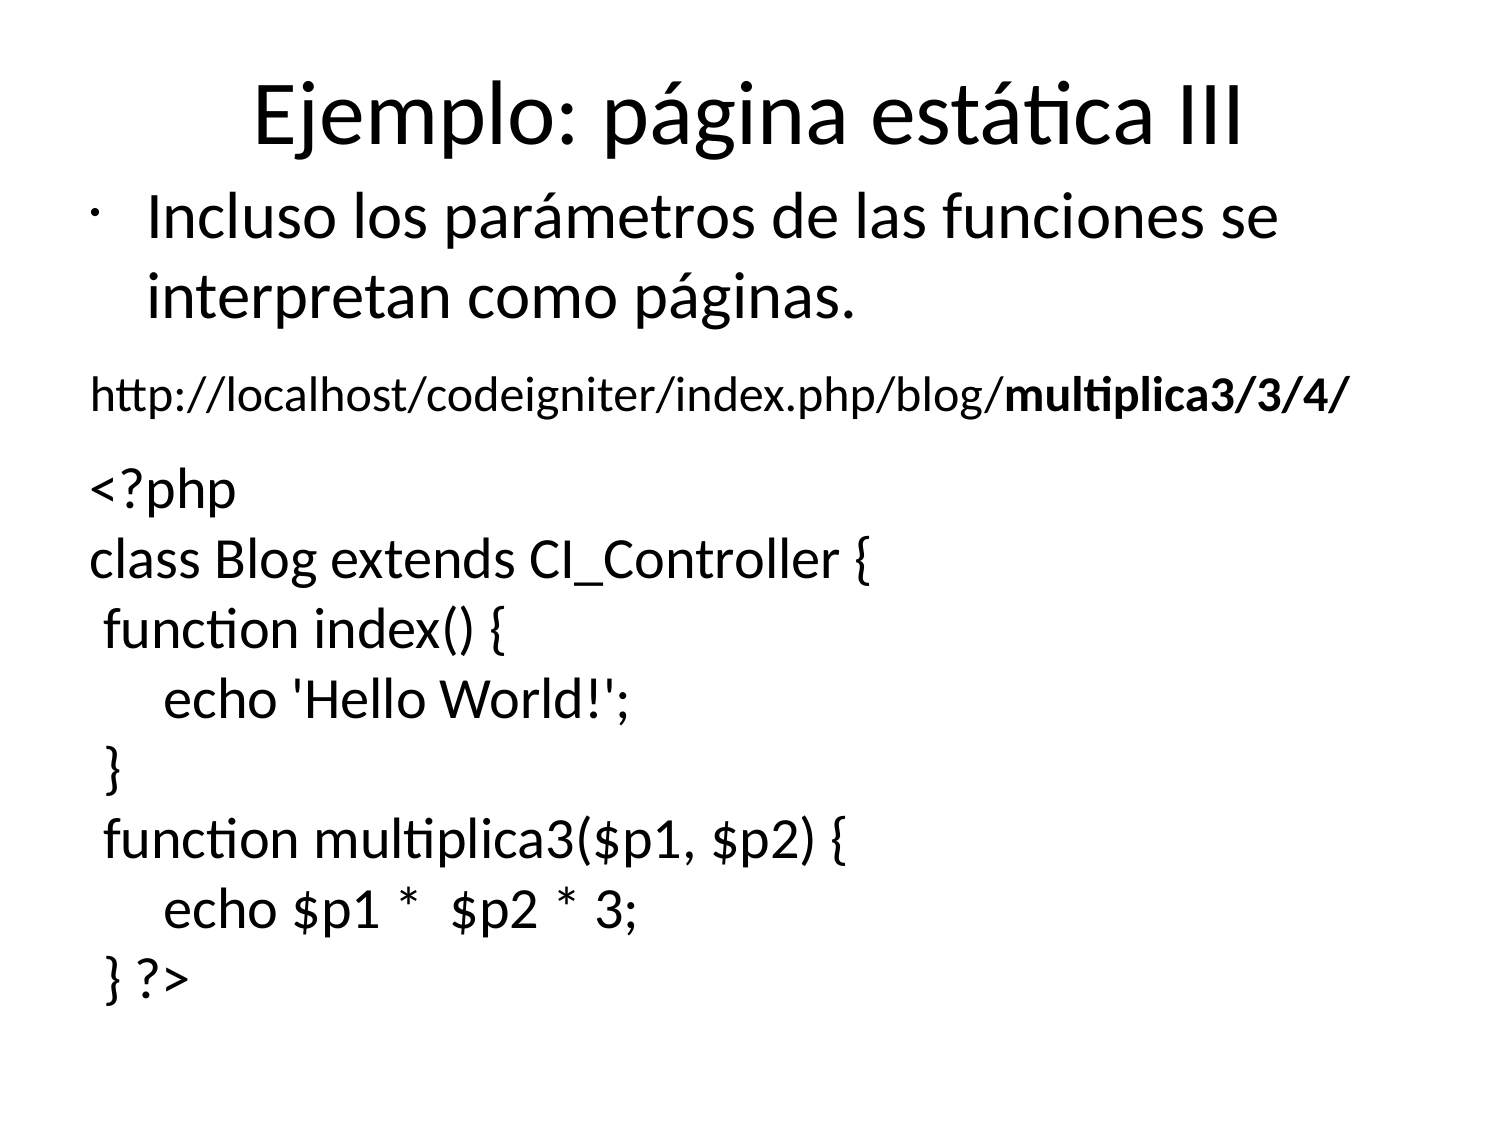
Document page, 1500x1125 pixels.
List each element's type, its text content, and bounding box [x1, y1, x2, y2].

list [113, 993, 1425, 1005]
list [75, 993, 113, 1005]
title Ejemplo: página estática III [75, 45, 1425, 164]
list Incluso los parámetros de las funciones se interpretan como páginas. http://localhost/codeigniter/index.php/blog/multiplica3/3/4/ <?php class Blog extends CI_Controller { function index() { echo 'Hello World!'; } function multiplica3($p1, $p2) { echo $p1 * $p2 * 3; } ?> [75, 164, 1426, 993]
